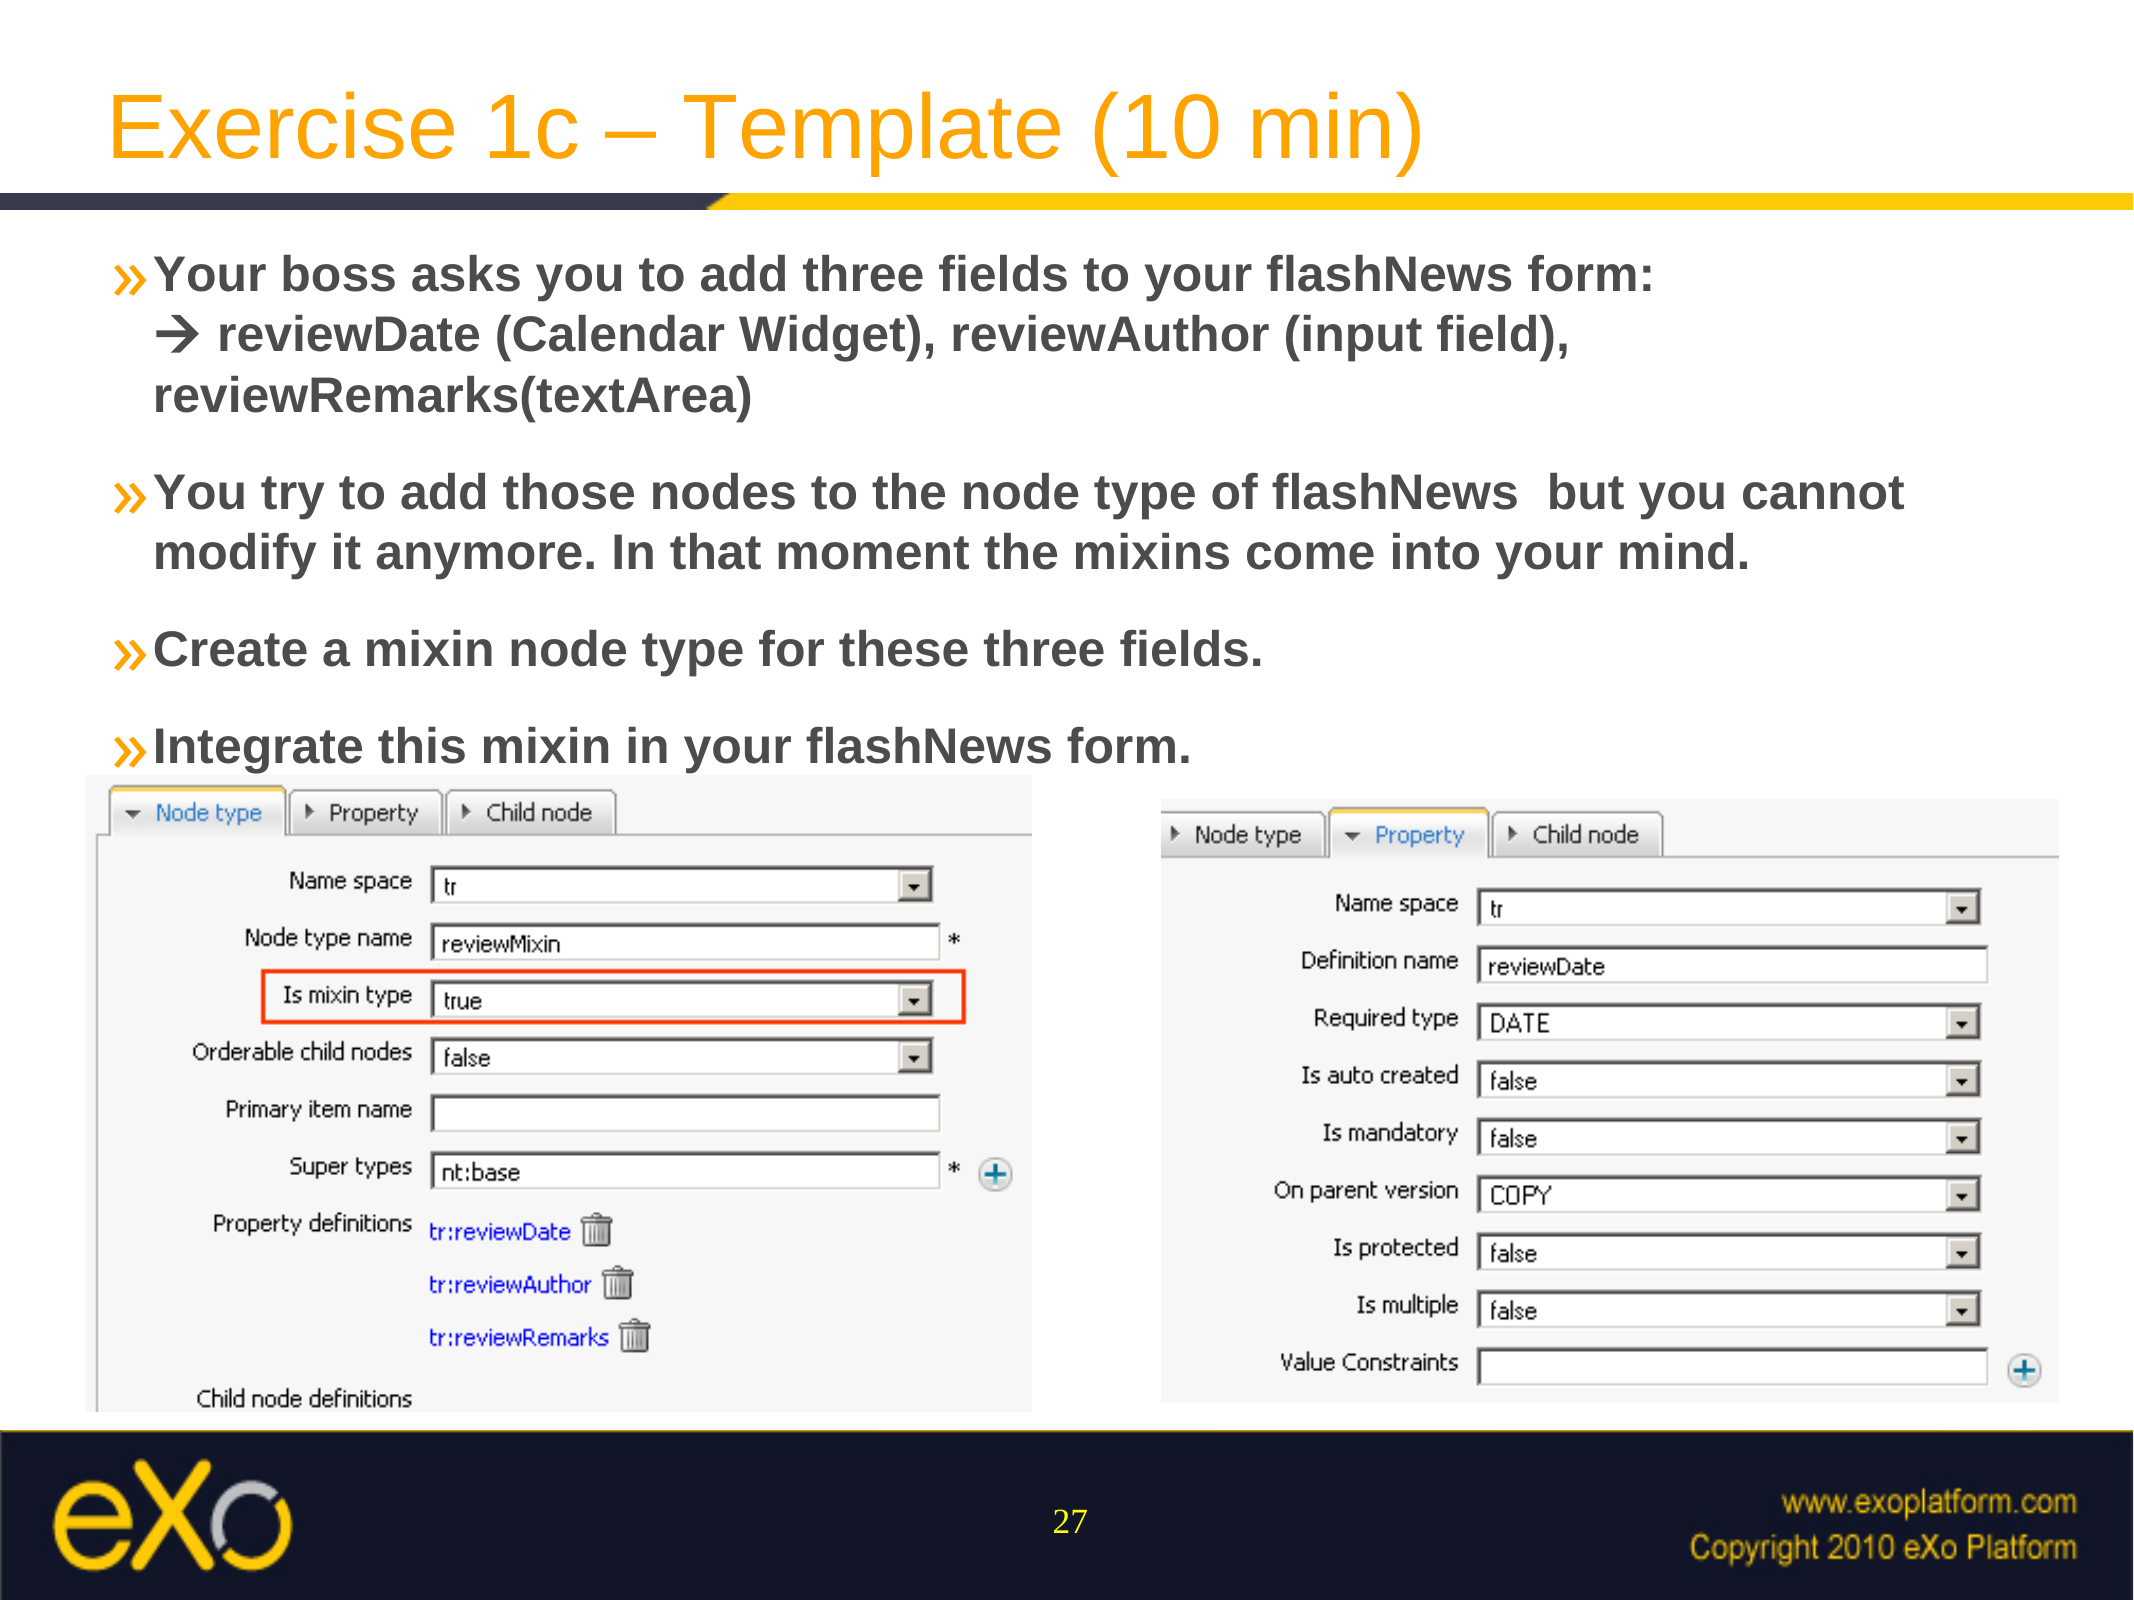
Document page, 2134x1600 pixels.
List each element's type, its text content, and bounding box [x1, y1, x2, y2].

picture [0, 193, 2134, 210]
text_box Your boss asks you to add three fields to your flashNews form:  reviewDate (Calendar Widget), reviewAuthor (input field), reviewRemarks(textArea) You try to add those nodes to the node type of flashNews but you cannot modify it anymore. In that moment the mixins come into your mind. Create a mixin node type for these three fields. Integrate this mixin in your flashNews form. [110, 240, 2031, 1390]
picture [1161, 799, 2059, 1403]
picture [86, 775, 1032, 1413]
text_box Exercise 1c – Template (10 min) [106, 63, 2027, 194]
picture [0, 1430, 2134, 1600]
